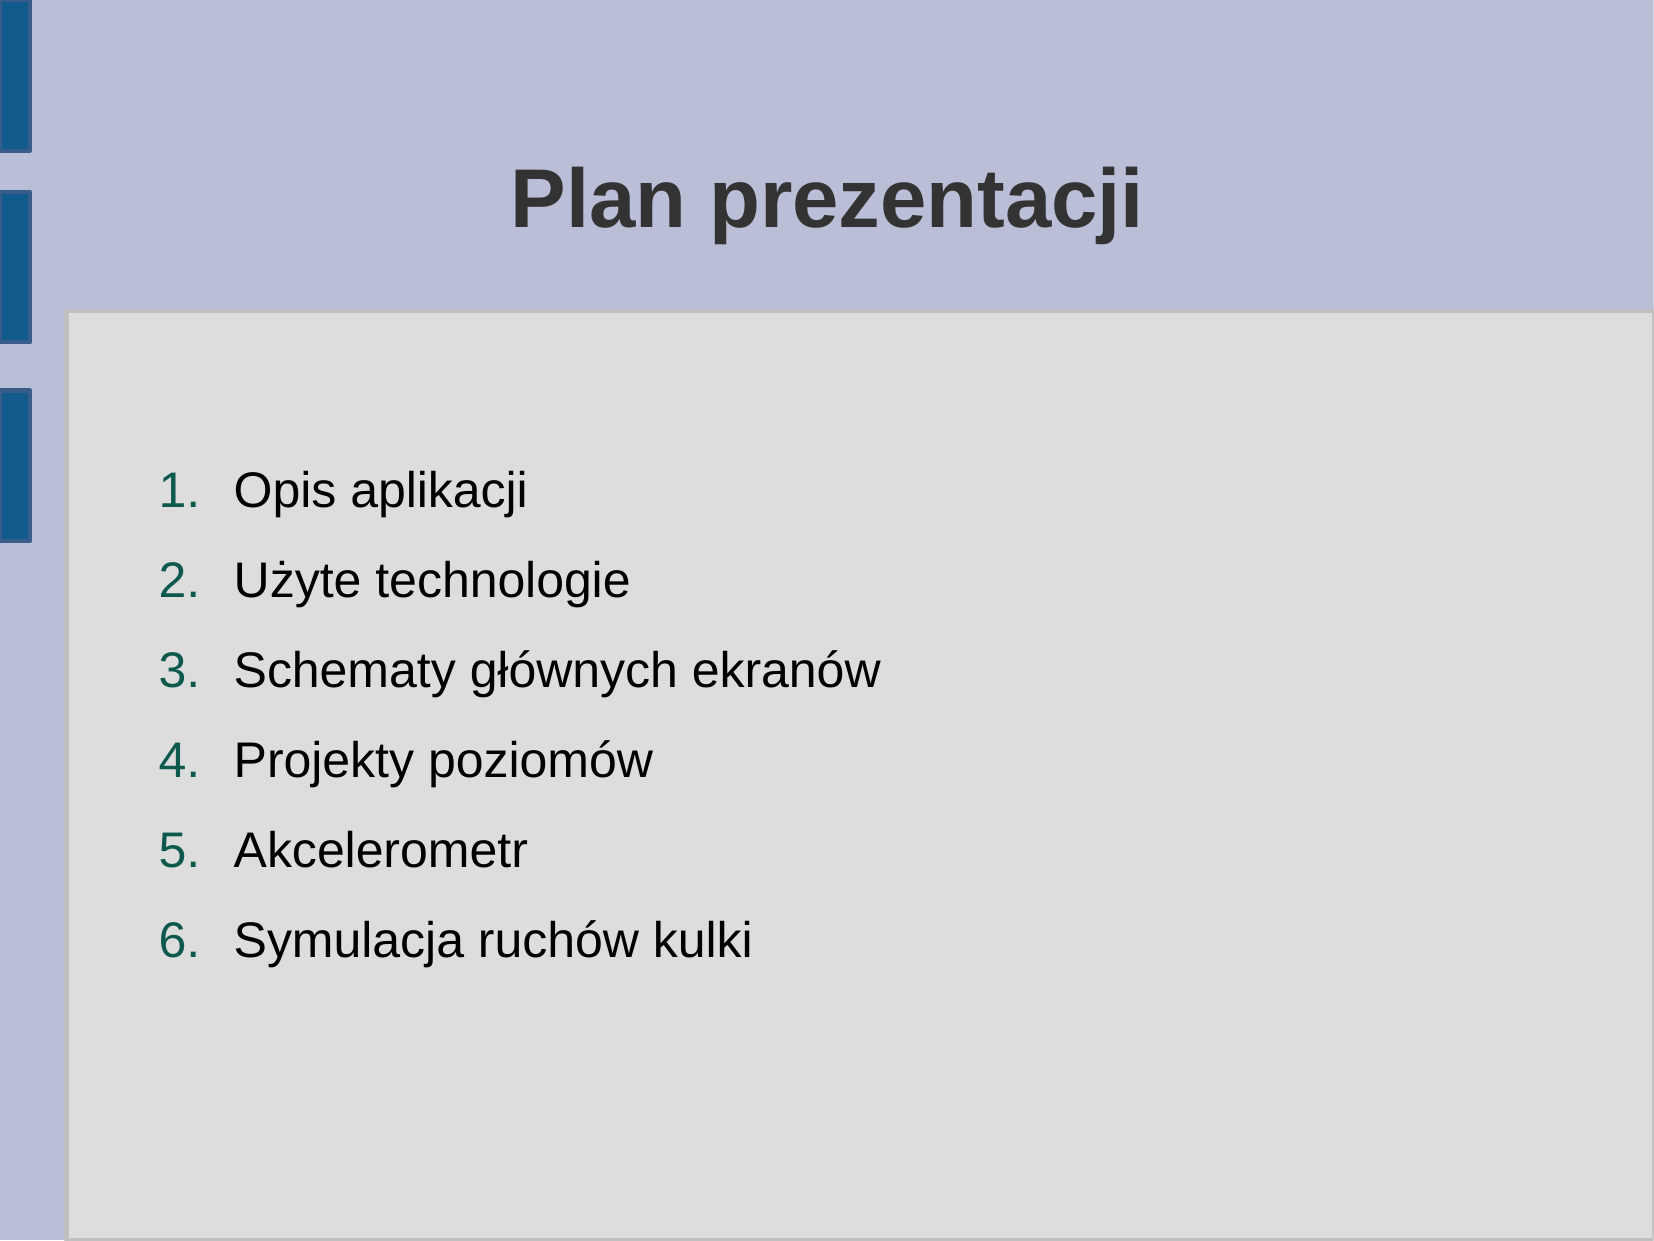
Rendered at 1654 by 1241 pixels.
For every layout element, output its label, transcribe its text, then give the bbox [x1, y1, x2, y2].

list Opis aplikacji Użyte technologie Schematy głównych ekranów Projekty poziomów Akcelerometr Symulacja ruchów kulki [123, 427, 1536, 1040]
title Plan prezentacji [121, 91, 1534, 299]
